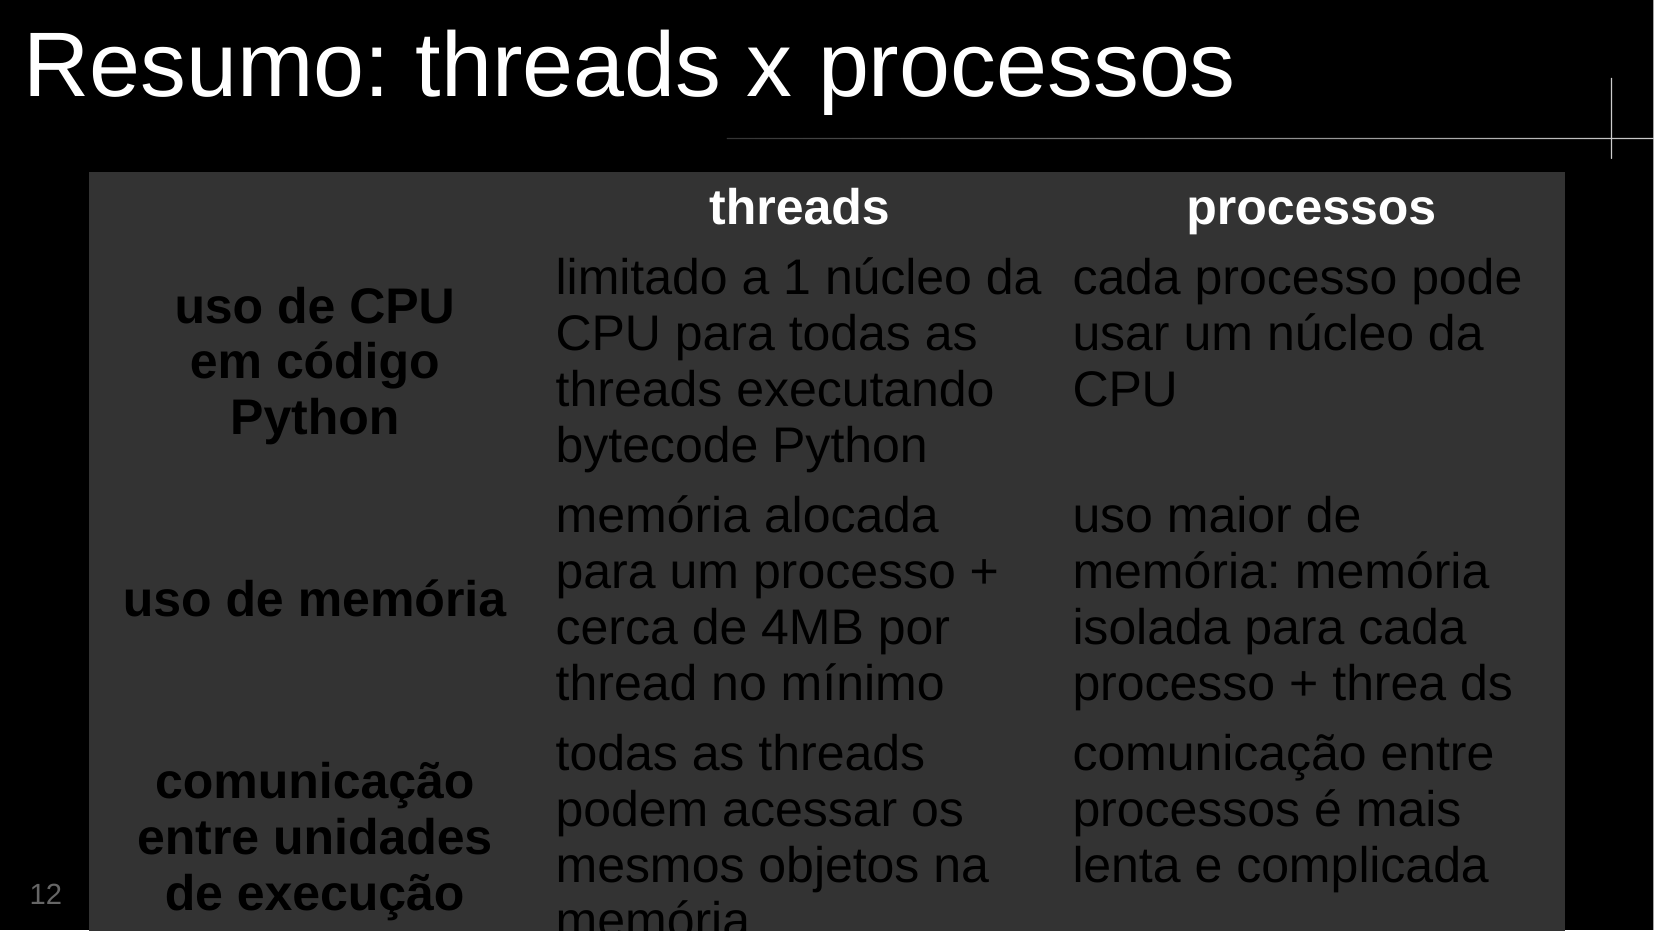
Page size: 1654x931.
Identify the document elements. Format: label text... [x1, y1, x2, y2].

table_cell comunicação entre processos é mais lenta e complicada [1058, 718, 1565, 931]
table_cell uso maior de memória: memória isolada para cada processo + threa ds [1058, 480, 1565, 718]
title Resumo: threads x processos [23, 11, 1589, 119]
table_cell todas as threads podem acessar os mesmos objetos na memória [541, 718, 1058, 931]
table_cell memória alocada para um processo + cerca de 4MB por thread no mínimo [541, 480, 1058, 718]
table_cell limitado a 1 núcleo da CPU para todas as threads executando bytecode Python [541, 242, 1058, 480]
table_header processos [1058, 172, 1565, 242]
table_header [89, 172, 541, 242]
table_cell cada processo pode usar um núcleo da CPU [1058, 242, 1565, 480]
table_header threads [541, 172, 1058, 242]
table_cell uso de CPU em código Python [89, 242, 541, 480]
table_cell uso de memória [89, 480, 541, 718]
table_cell comunicação entre unidades de execução [89, 718, 541, 931]
